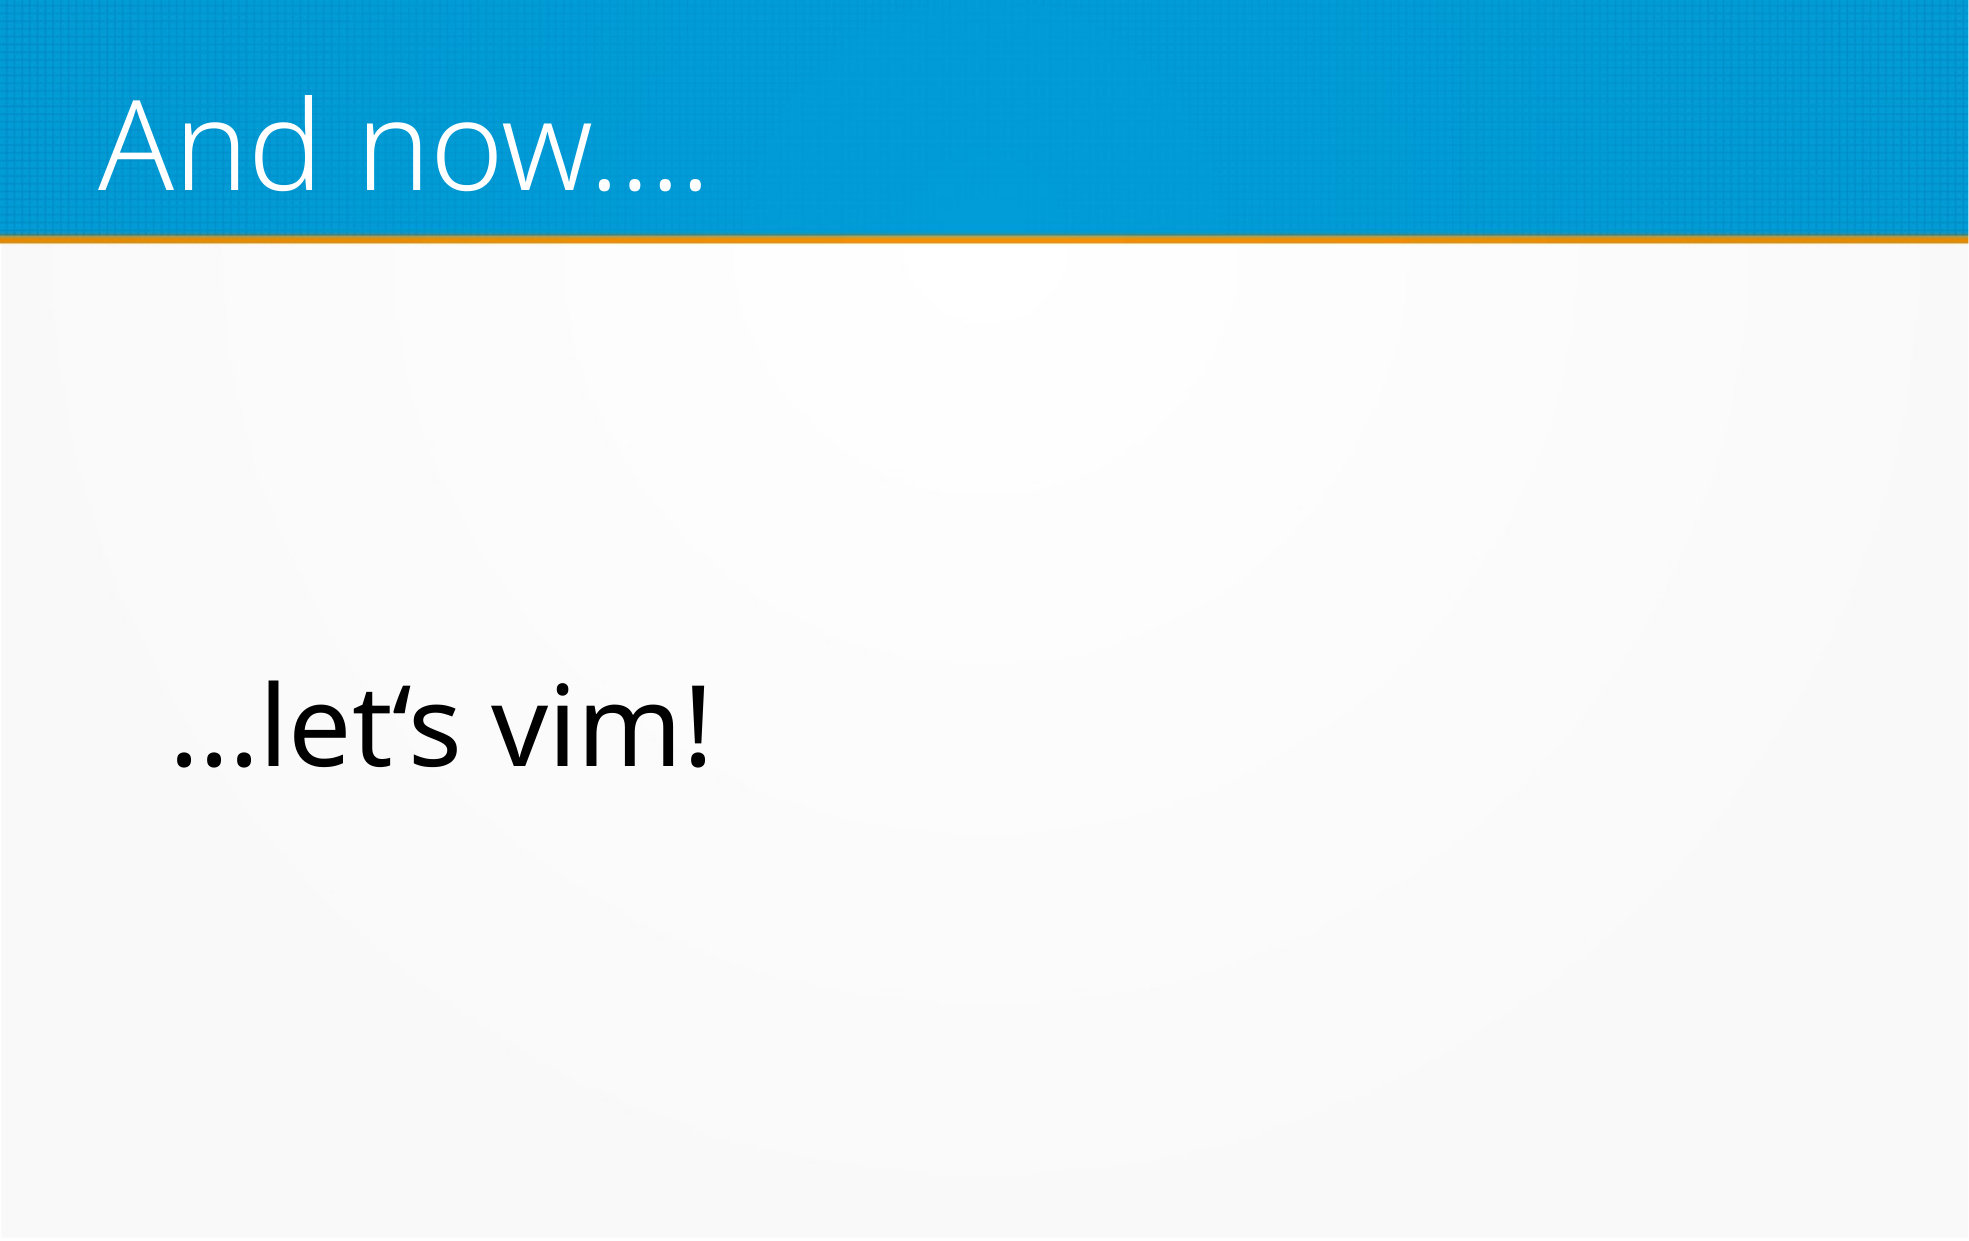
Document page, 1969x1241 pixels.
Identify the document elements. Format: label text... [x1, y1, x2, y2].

title And now…. [98, 19, 1870, 227]
picture [0, 233, 1969, 1241]
list ...let‘s vim! [98, 315, 1861, 1081]
